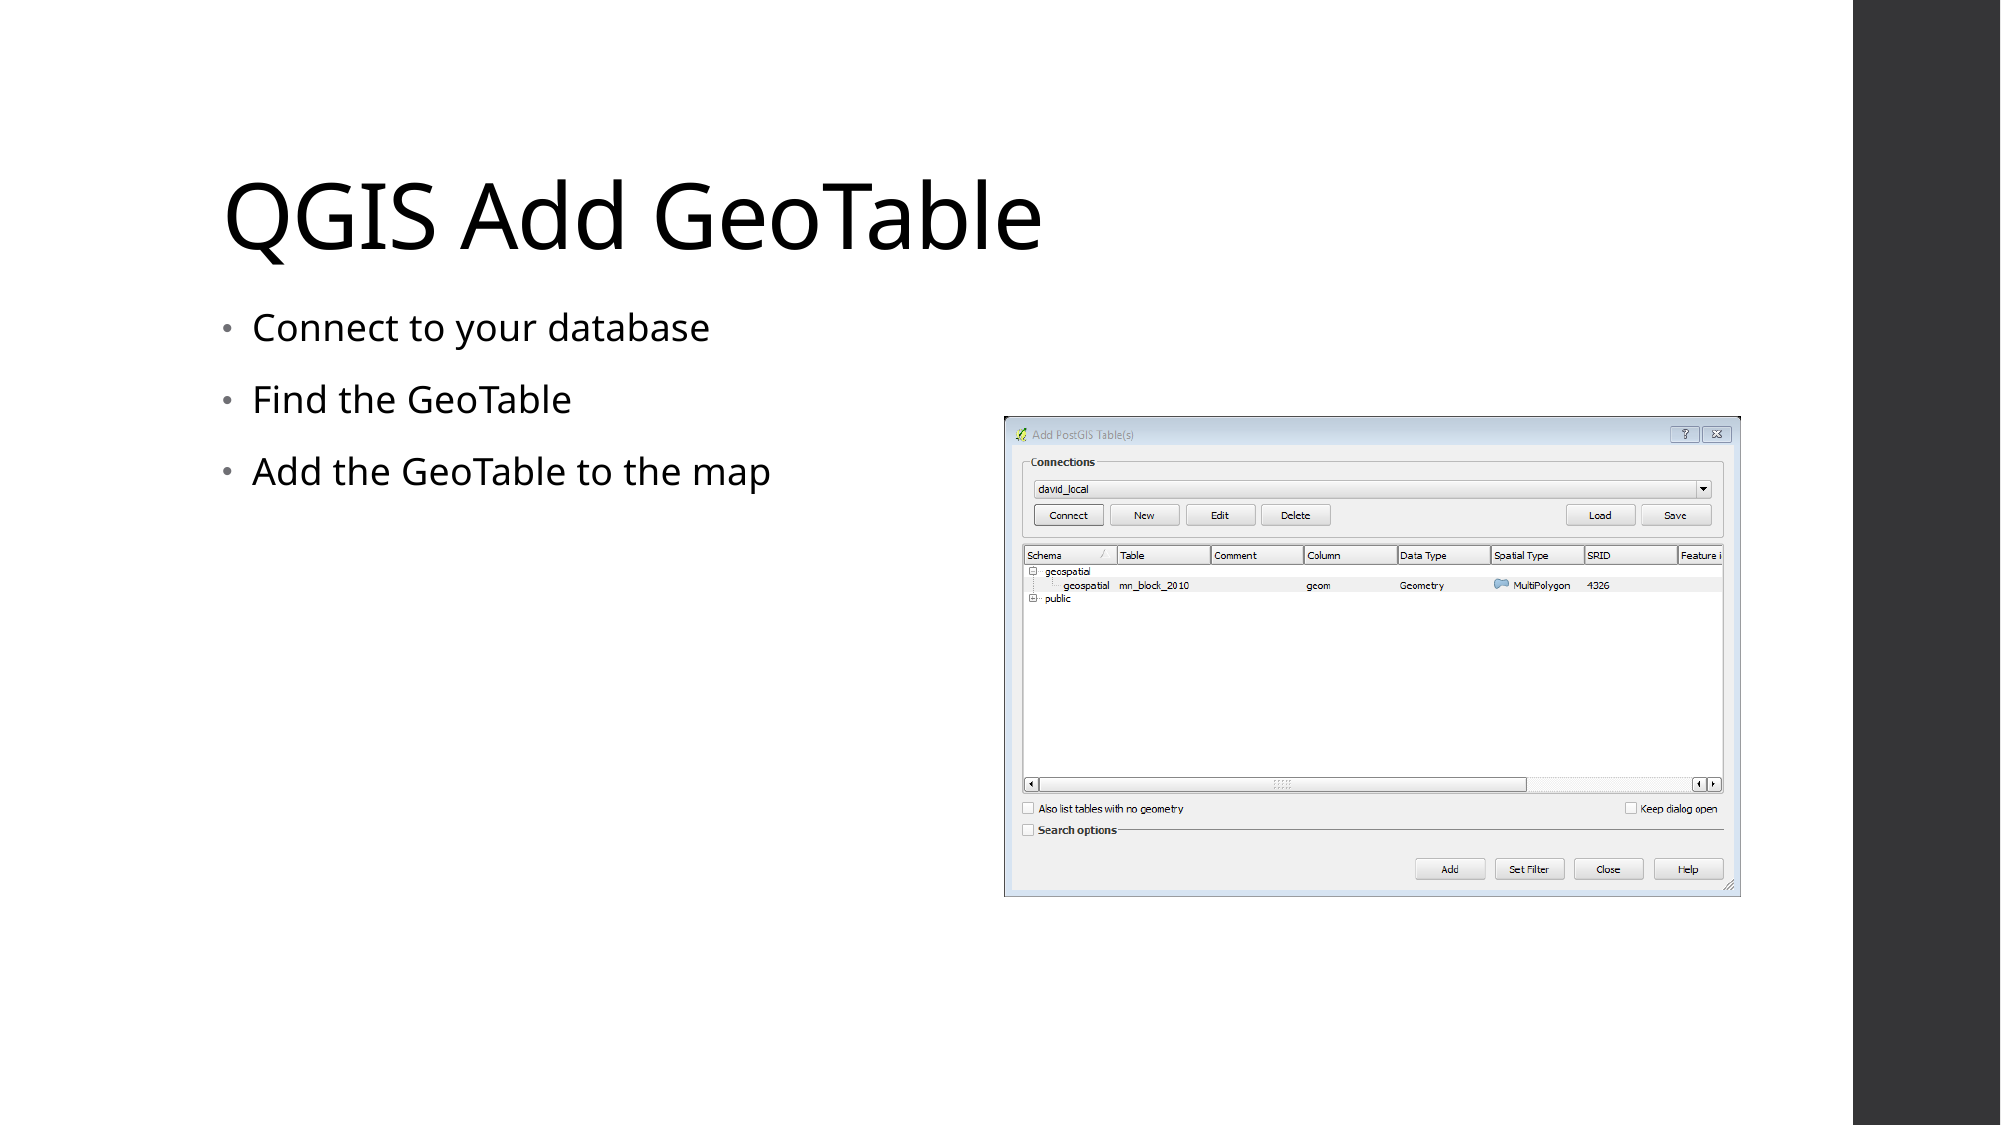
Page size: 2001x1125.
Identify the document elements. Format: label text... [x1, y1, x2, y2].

picture [1004, 416, 1741, 897]
list Connect to your database Find the GeoTable Add the GeoTable to the map [206, 299, 942, 1014]
title QGIS Add GeoTable [206, 60, 1797, 278]
